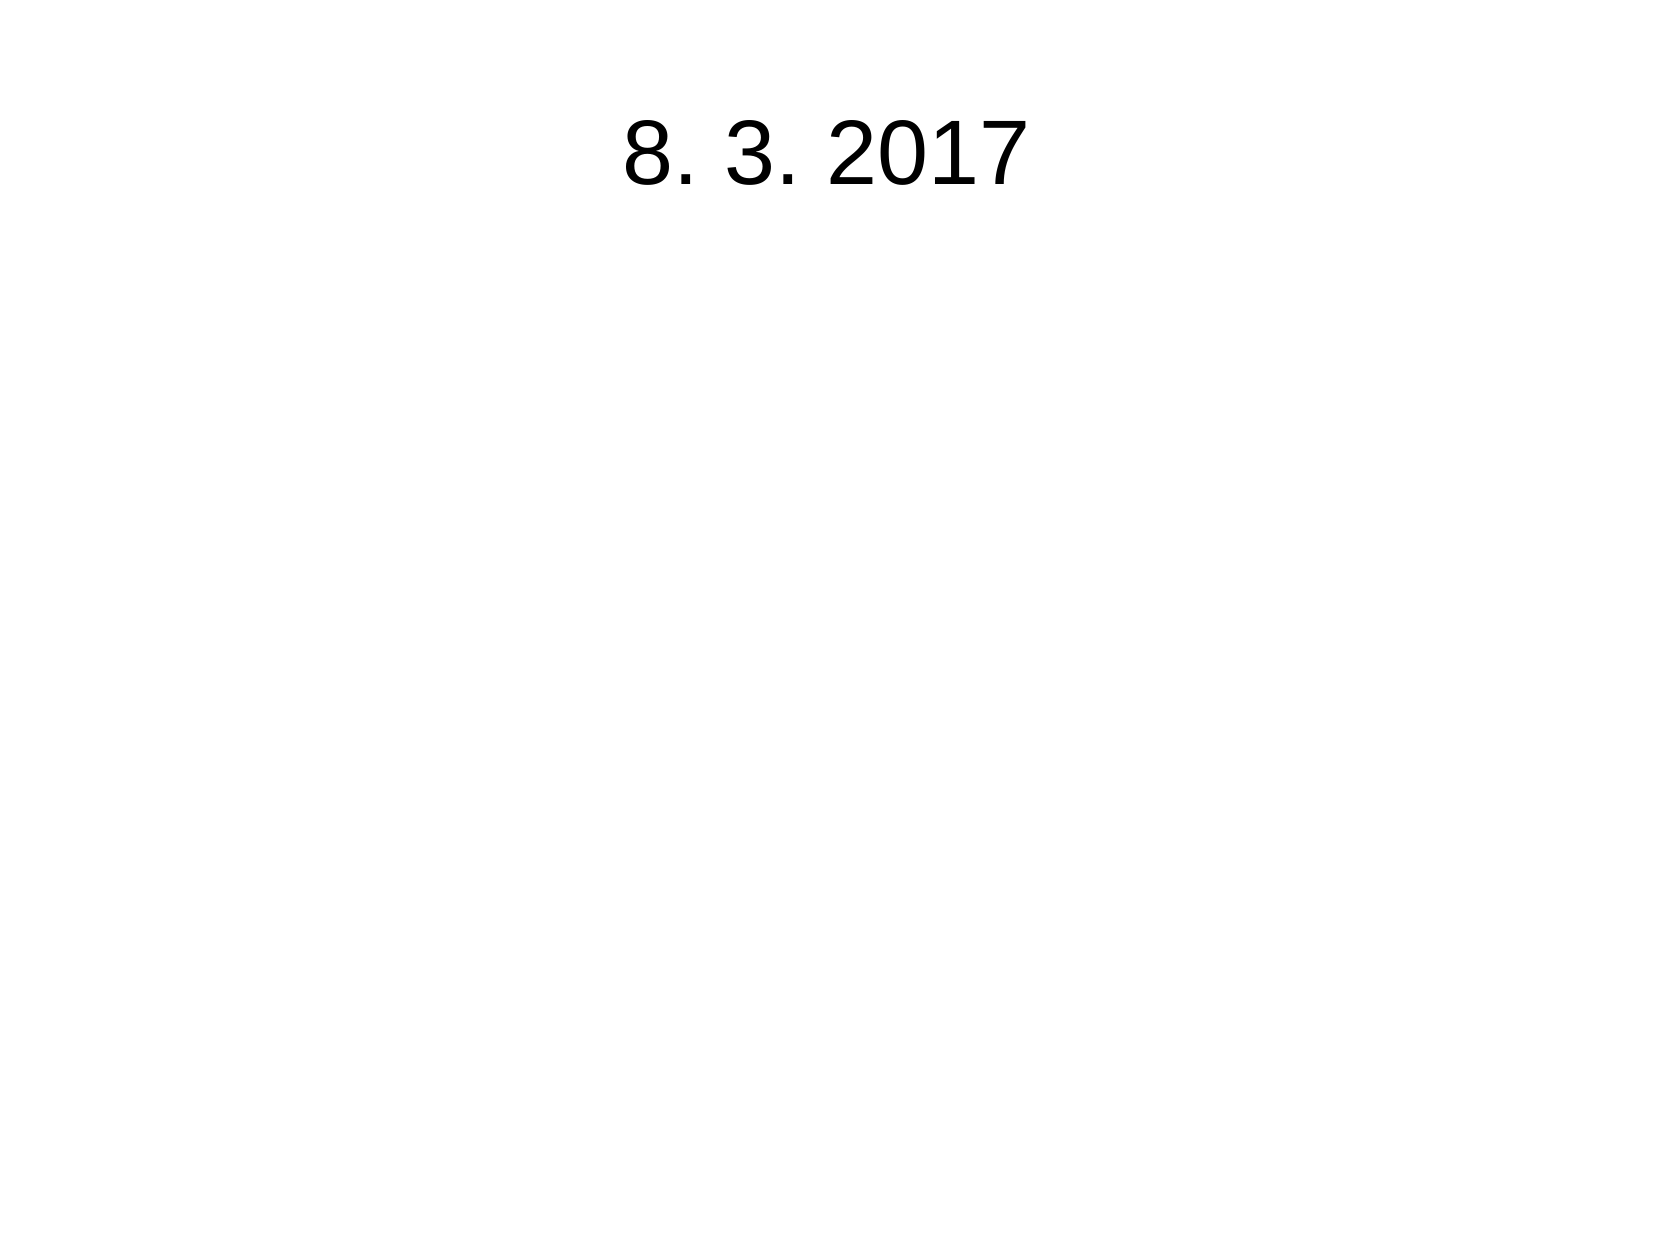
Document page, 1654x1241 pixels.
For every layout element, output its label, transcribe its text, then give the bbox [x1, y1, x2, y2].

title 8. 3. 2017 [82, 49, 1571, 257]
